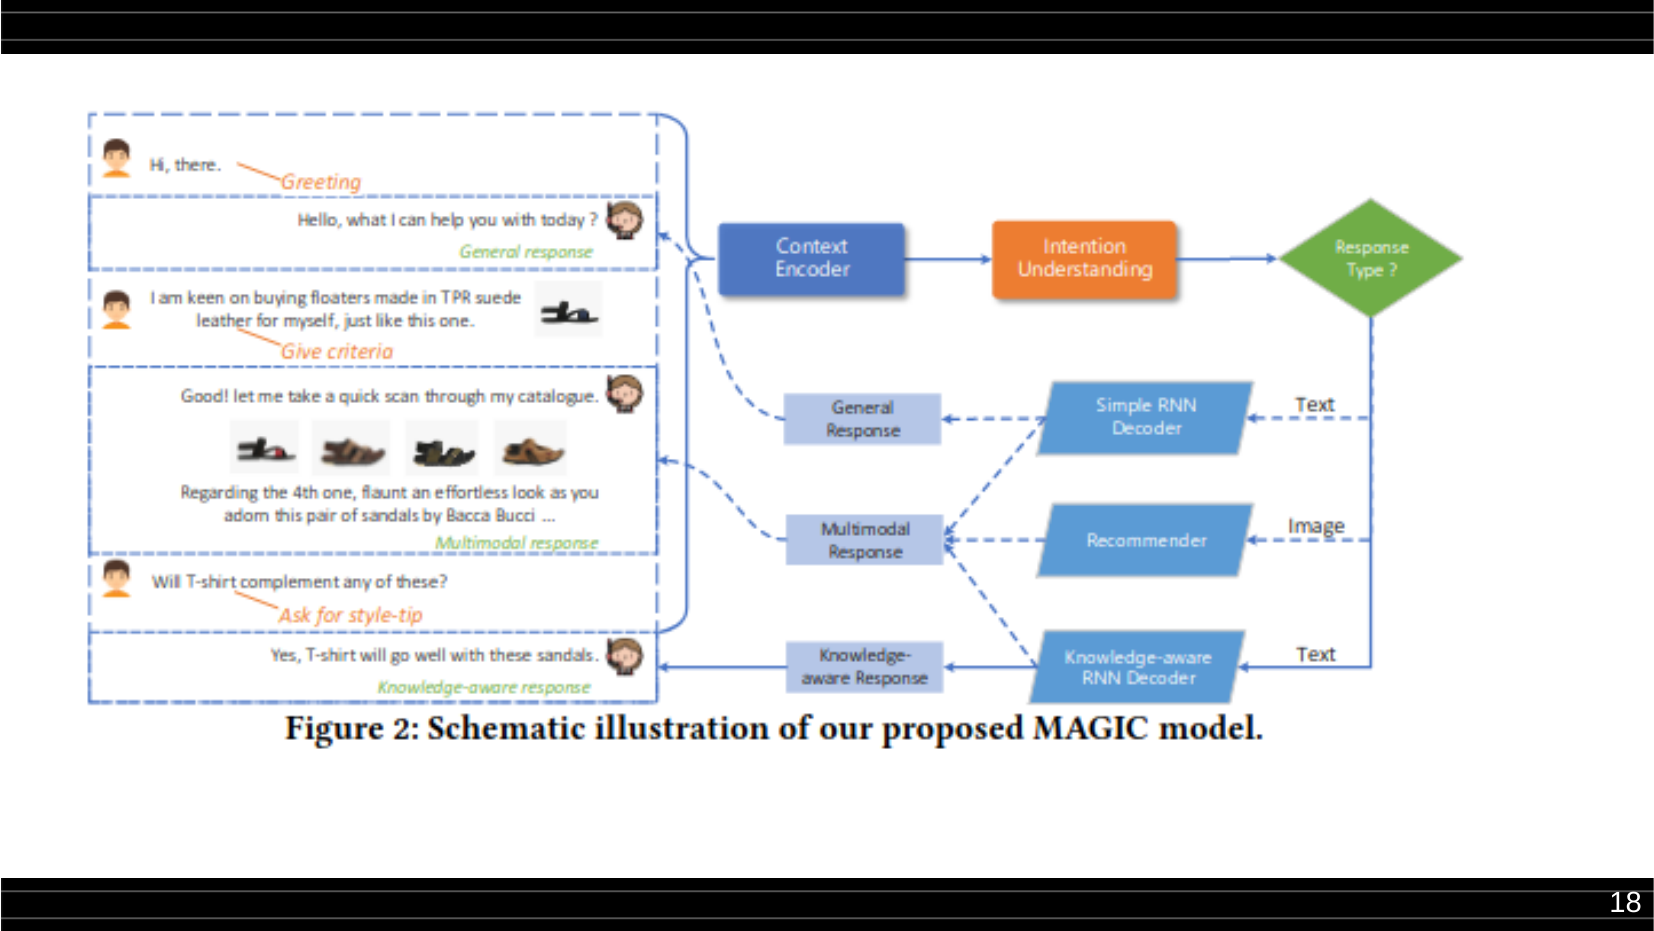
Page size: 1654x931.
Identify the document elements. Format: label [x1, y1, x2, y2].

picture [45, 89, 1519, 766]
picture [1, 878, 1654, 931]
picture [1, 0, 1654, 54]
